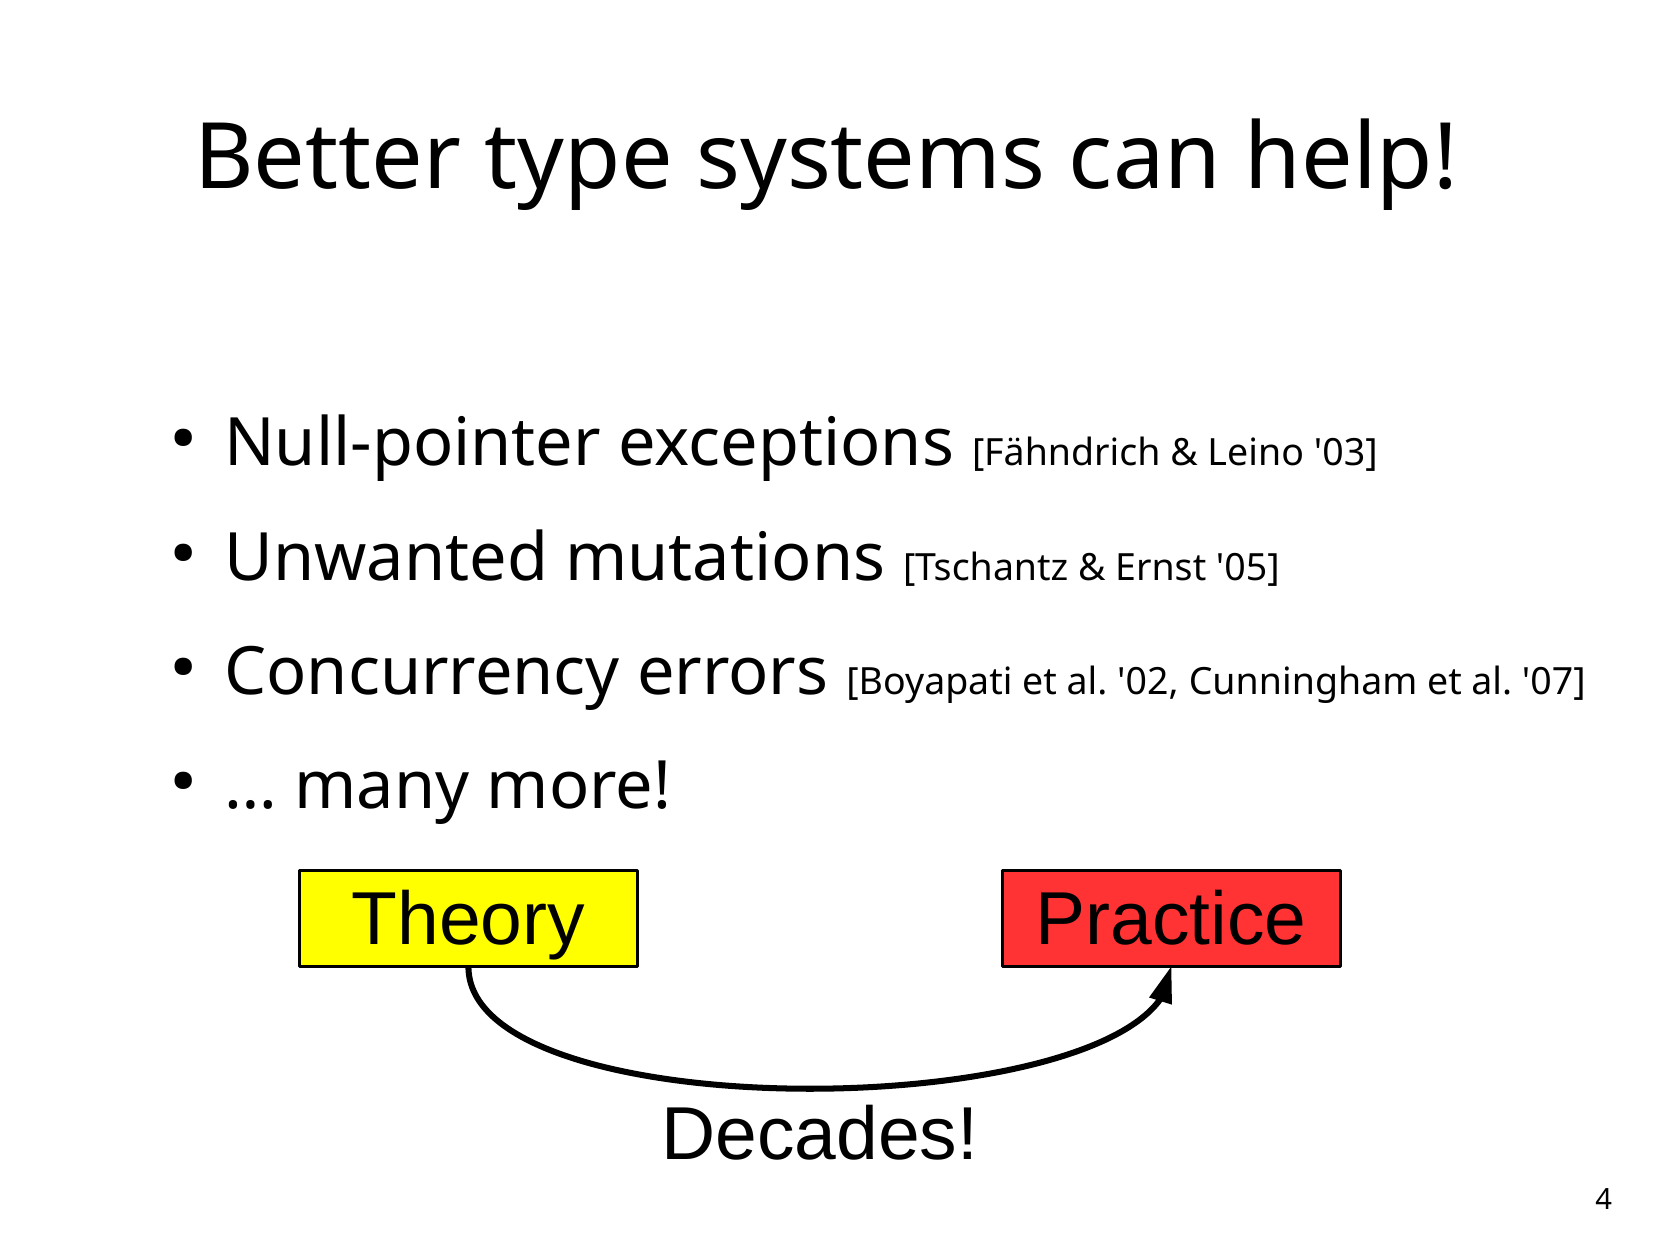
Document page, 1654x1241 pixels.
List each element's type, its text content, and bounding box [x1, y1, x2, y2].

title Better type systems can help! [82, 49, 1571, 257]
list Null-pointer exceptions [Fähndrich & Leino '03] Unwanted mutations [Tschantz & Ernst '05] Concurrency errors [Boyapati et al. '02, Cunningham et al. '07] … many more! [82, 290, 1613, 1094]
text_box Theory [299, 870, 638, 967]
text_box Practice [1002, 870, 1341, 967]
